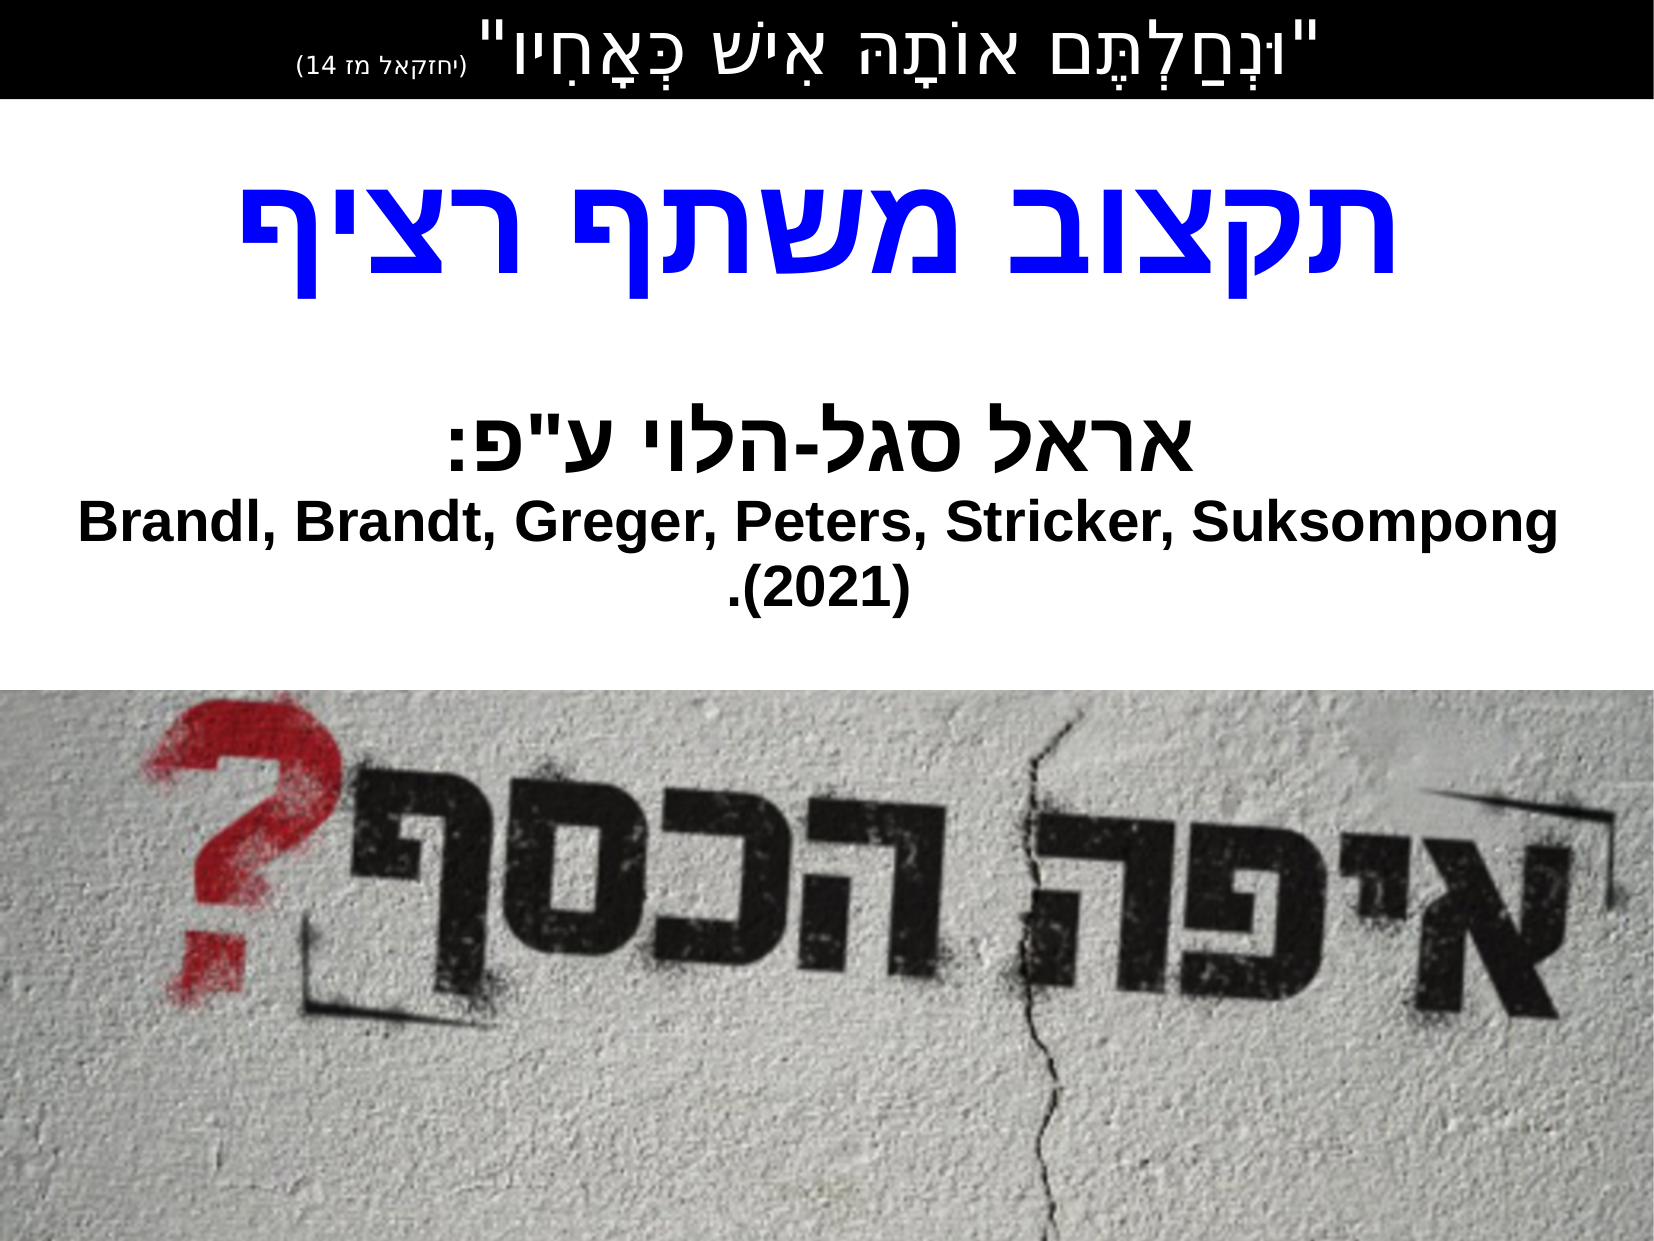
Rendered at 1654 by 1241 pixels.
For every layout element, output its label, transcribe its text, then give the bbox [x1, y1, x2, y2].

text_box "וּנְחַלְתֶּם אוֹתָהּ אִישׁ כְּאָחִיו" (יחזקאל מז 14) [0, 0, 1654, 100]
picture [0, 690, 1654, 1241]
title תקצוב משתף רציף אראל סגל-הלוי ע"פ: Brandl, Brandt, Greger, Peters, Stricker, Suksompong (2021). [0, 104, 1654, 664]
